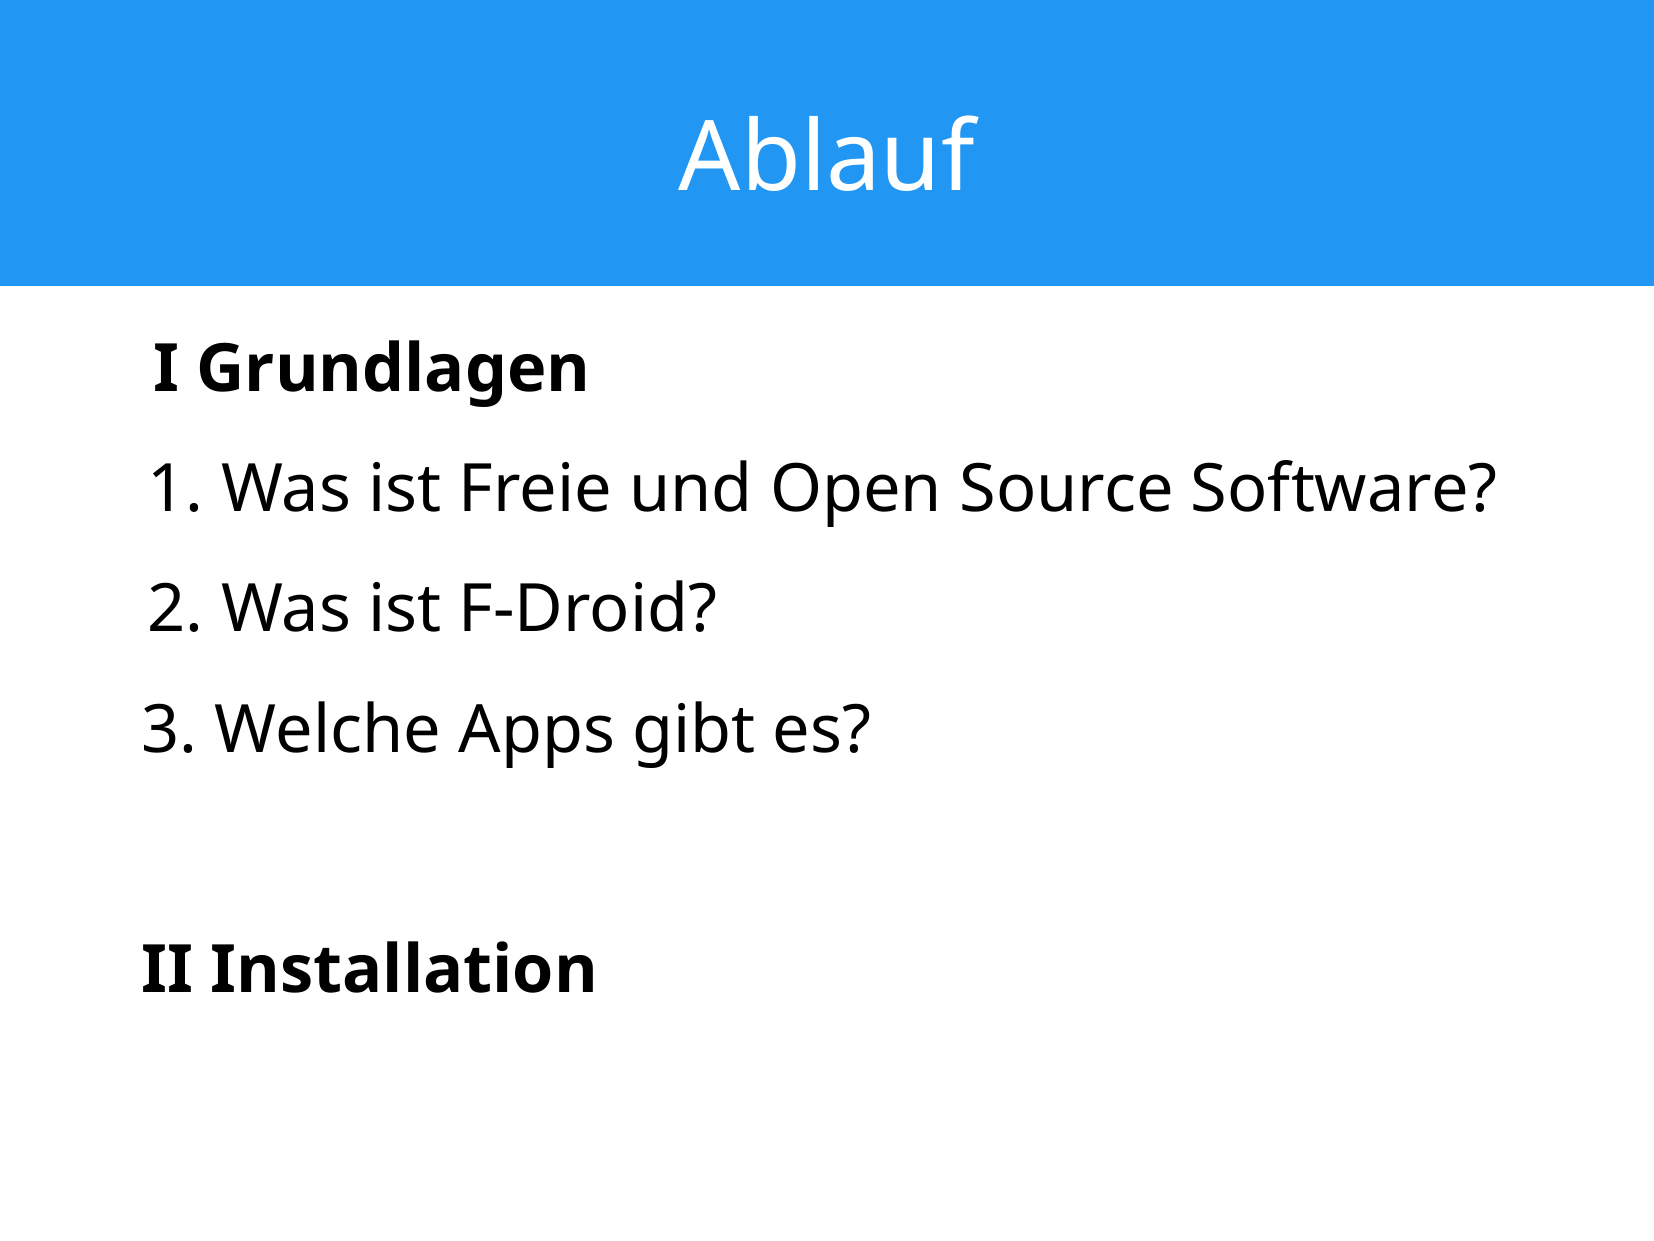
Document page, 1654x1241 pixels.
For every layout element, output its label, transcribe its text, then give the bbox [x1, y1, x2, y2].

title Ablauf [82, 49, 1571, 257]
list I Grundlagen 1. Was ist Freie und Open Source Software? 2. Was ist F-Droid? 3. Welche Apps gibt es? II Installation [82, 320, 1571, 1040]
